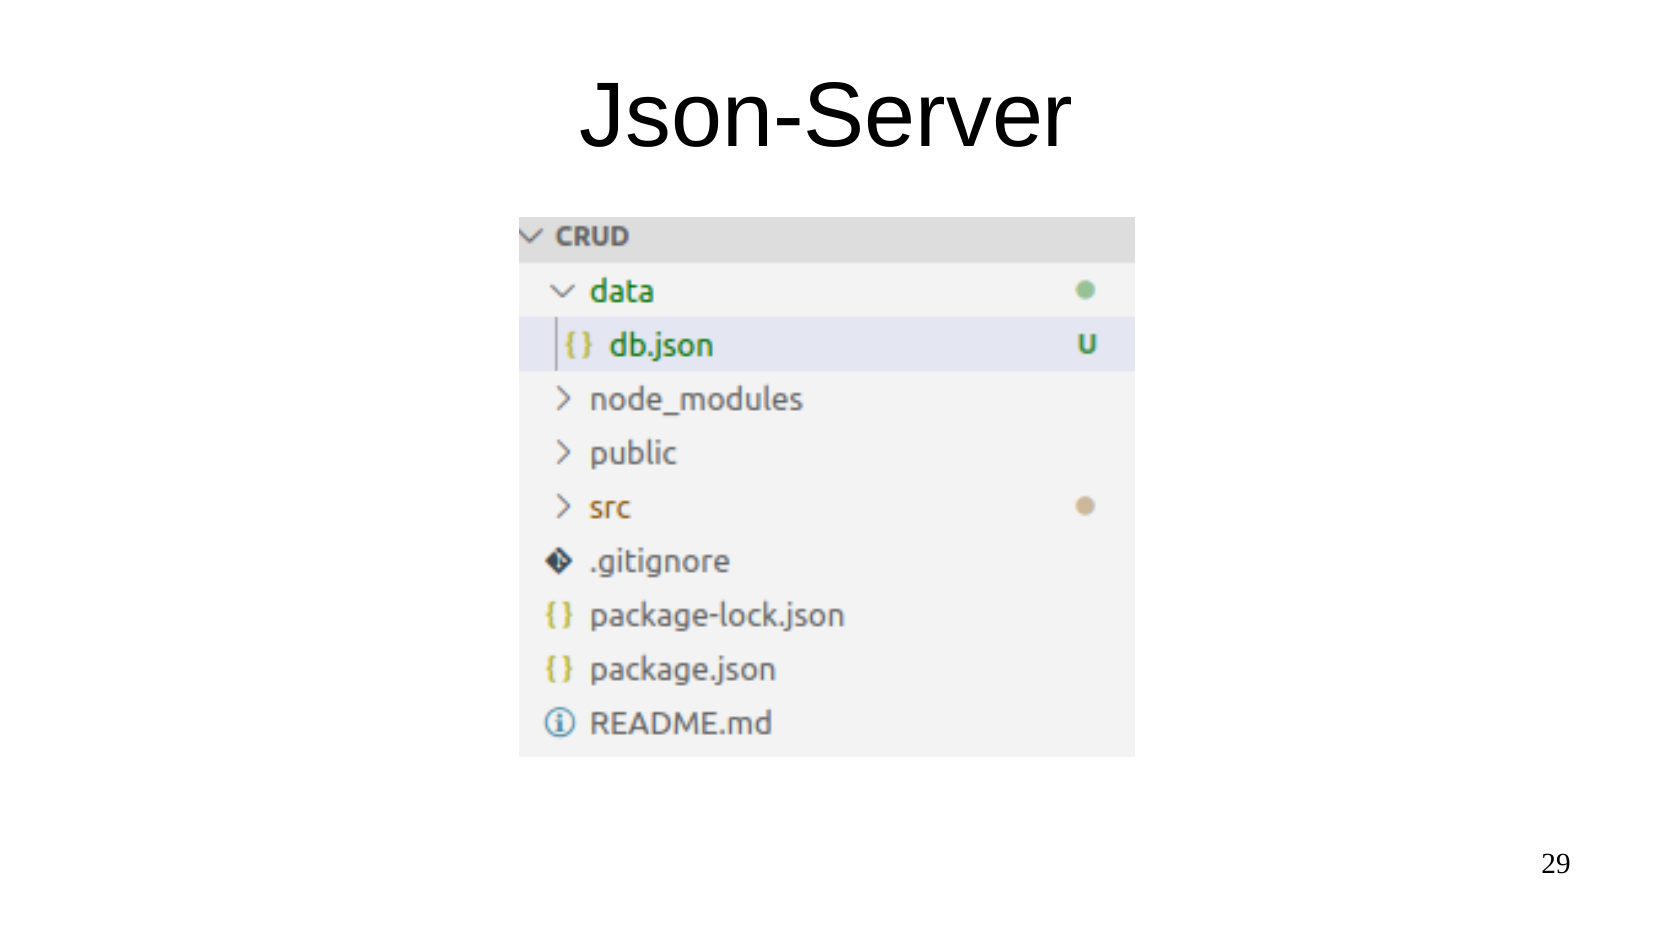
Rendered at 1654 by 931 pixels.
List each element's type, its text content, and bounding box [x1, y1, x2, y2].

picture [519, 217, 1135, 758]
title Json-Server [82, 37, 1571, 193]
